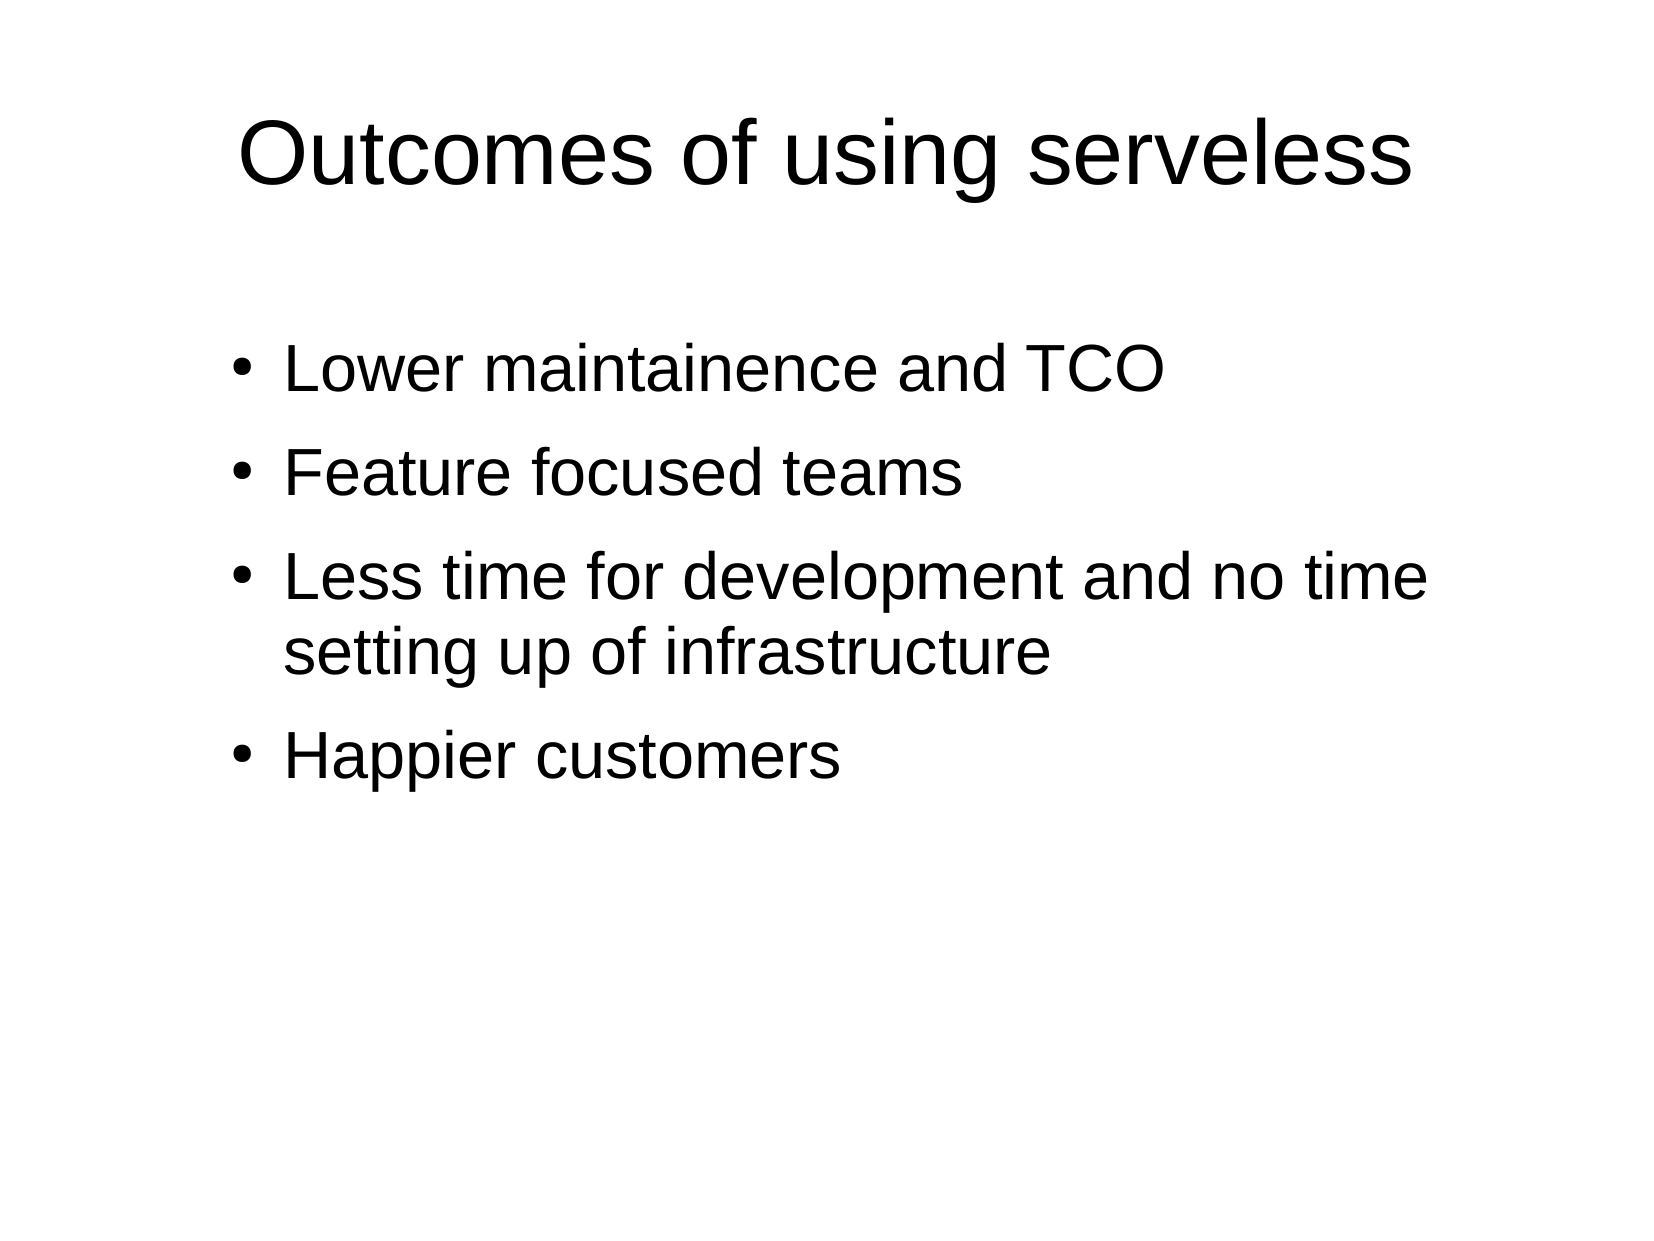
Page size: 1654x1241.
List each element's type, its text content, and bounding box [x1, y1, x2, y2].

list Lower maintainence and TCO Feature focused teams Less time for development and no time setting up of infrastructure Happier customers [212, 330, 1459, 1050]
title Outcomes of using serveless [82, 49, 1571, 257]
